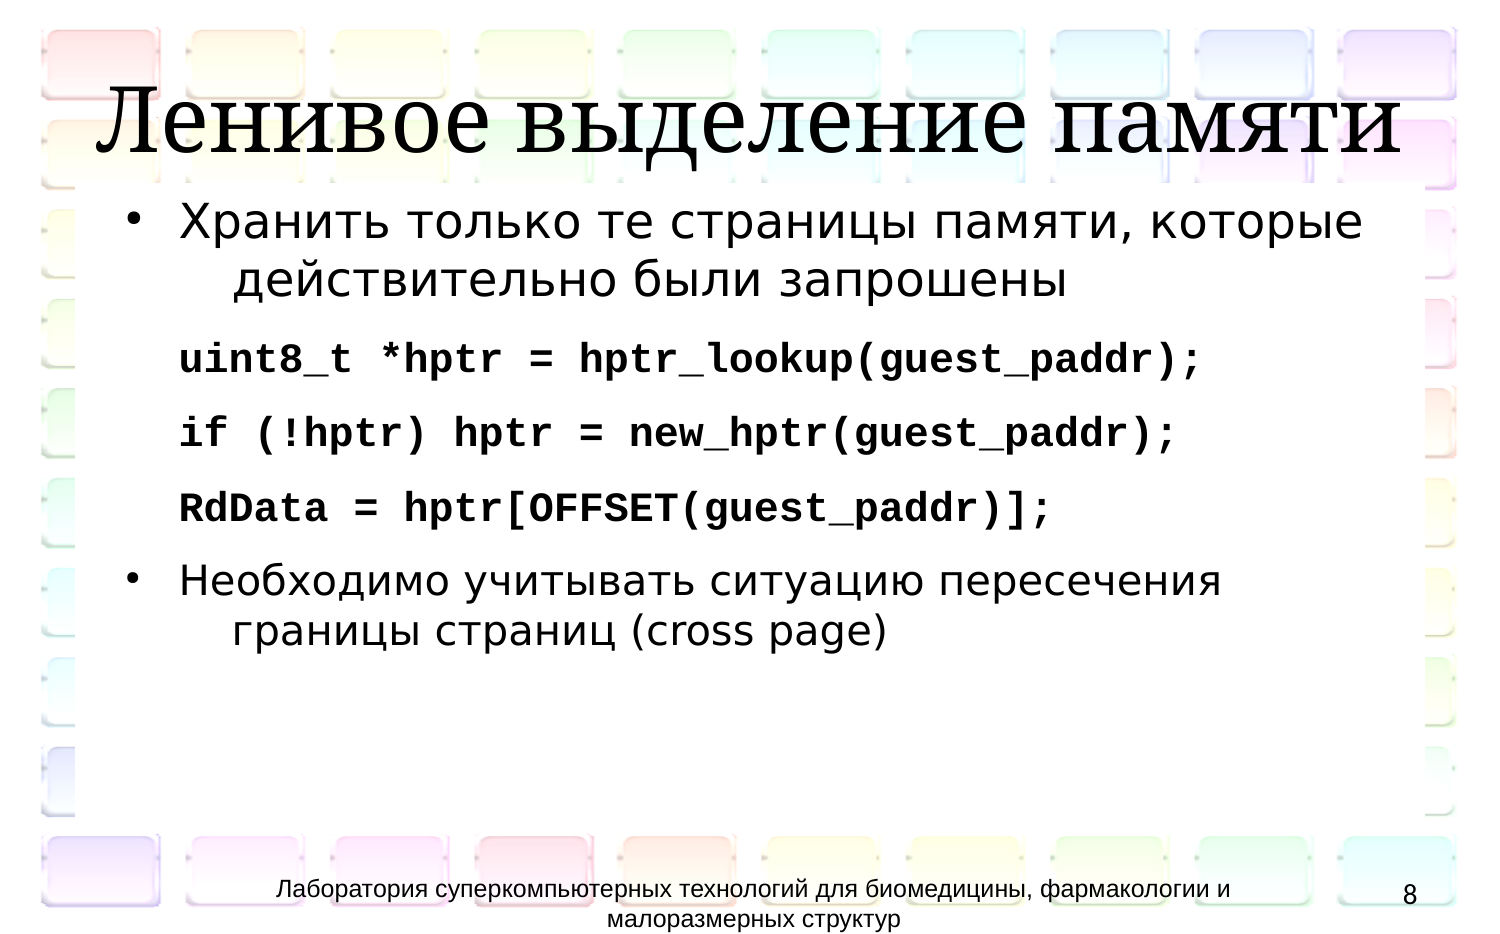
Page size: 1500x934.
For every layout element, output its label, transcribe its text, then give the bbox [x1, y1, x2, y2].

text_box <номер> [1387, 868, 1473, 918]
picture [0, 0, 1500, 934]
list Хранить только те страницы памяти, которые действительно были запрошены uint8_t *hptr = hptr_lookup(guest_paddr); if (!hptr) hptr = new_hptr(guest_paddr); RdData = hptr[OFFSET(guest_paddr)]; Необходимо учитывать ситуацию пересечения границы страниц (cross page) [75, 183, 1426, 834]
title Ленивое выделение памяти [75, 37, 1426, 183]
text_box Лаборатория суперкомпьютерных технологий для биомедицины, фармакологии и малоразмерных структур [171, 864, 1338, 915]
